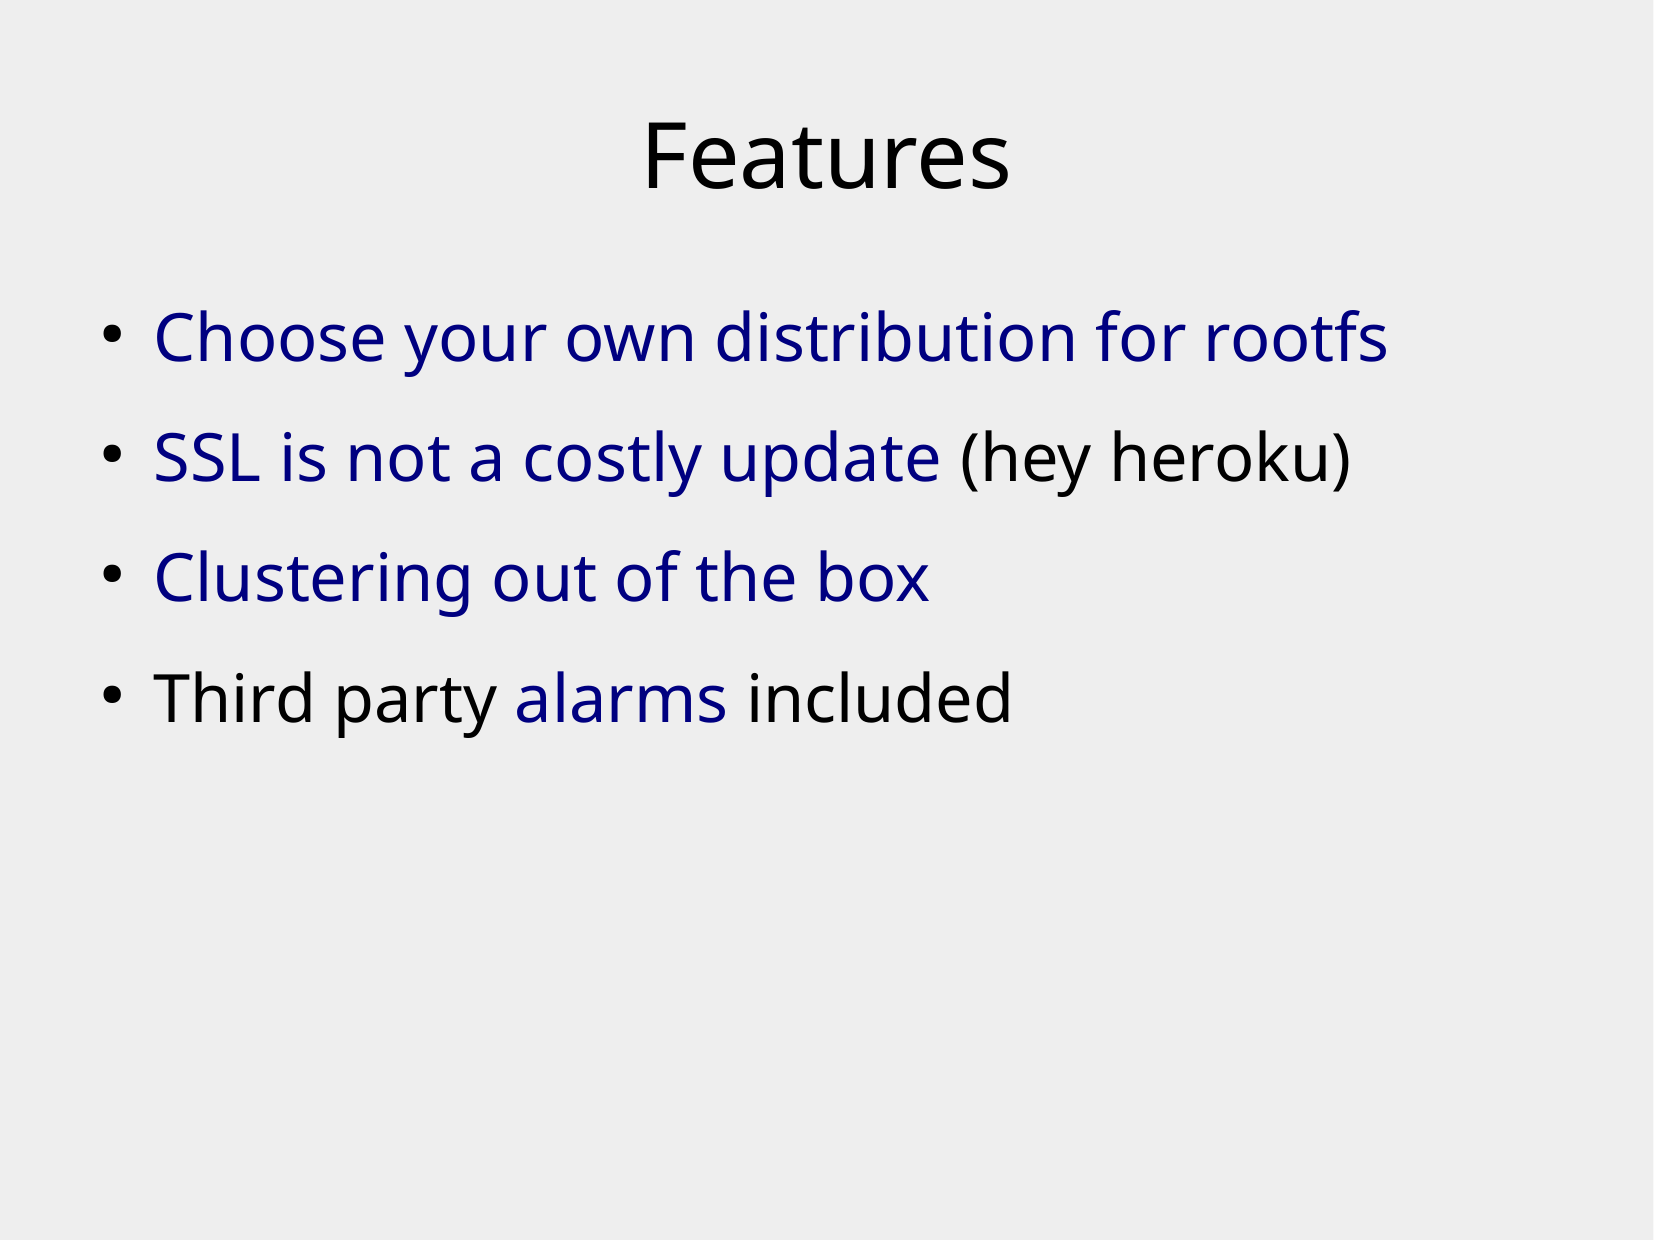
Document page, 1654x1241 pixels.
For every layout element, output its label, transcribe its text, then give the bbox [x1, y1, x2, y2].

title Features [82, 49, 1571, 257]
list Choose your own distribution for rootfs SSL is not a costly update (hey heroku) Clustering out of the box Third party alarms included [82, 290, 1571, 1010]
